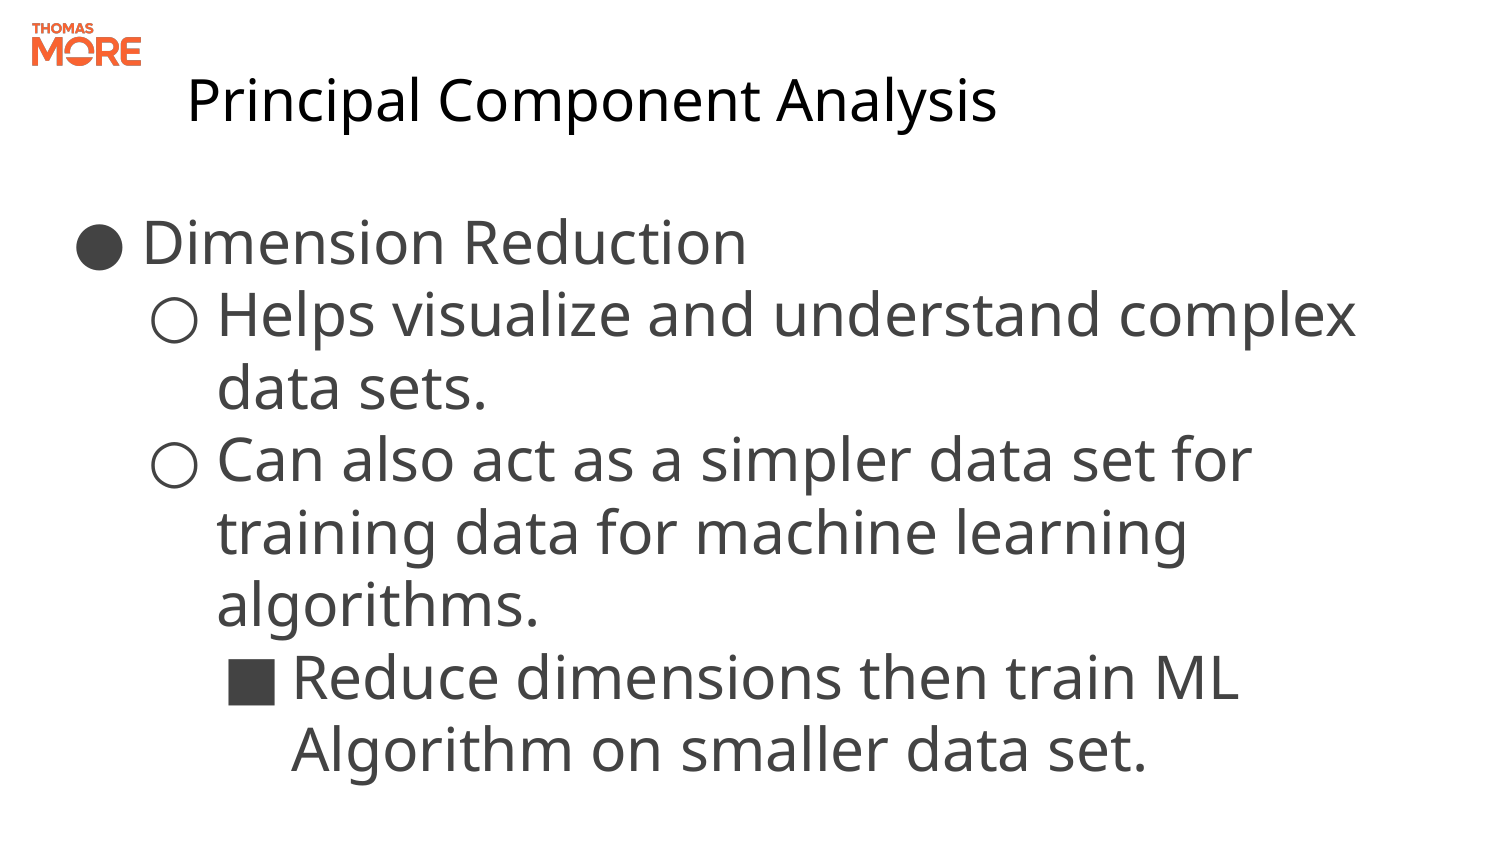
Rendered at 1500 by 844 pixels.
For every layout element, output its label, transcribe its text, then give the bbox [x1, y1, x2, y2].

title Principal Component Analysis [171, 48, 1449, 143]
list Dimension Reduction Helps visualize and understand complex data sets. Can also act as a simpler data set for training data for machine learning algorithms. Reduce dimensions then train ML Algorithm on smaller data set. [51, 189, 1476, 750]
picture [22, 13, 151, 76]
